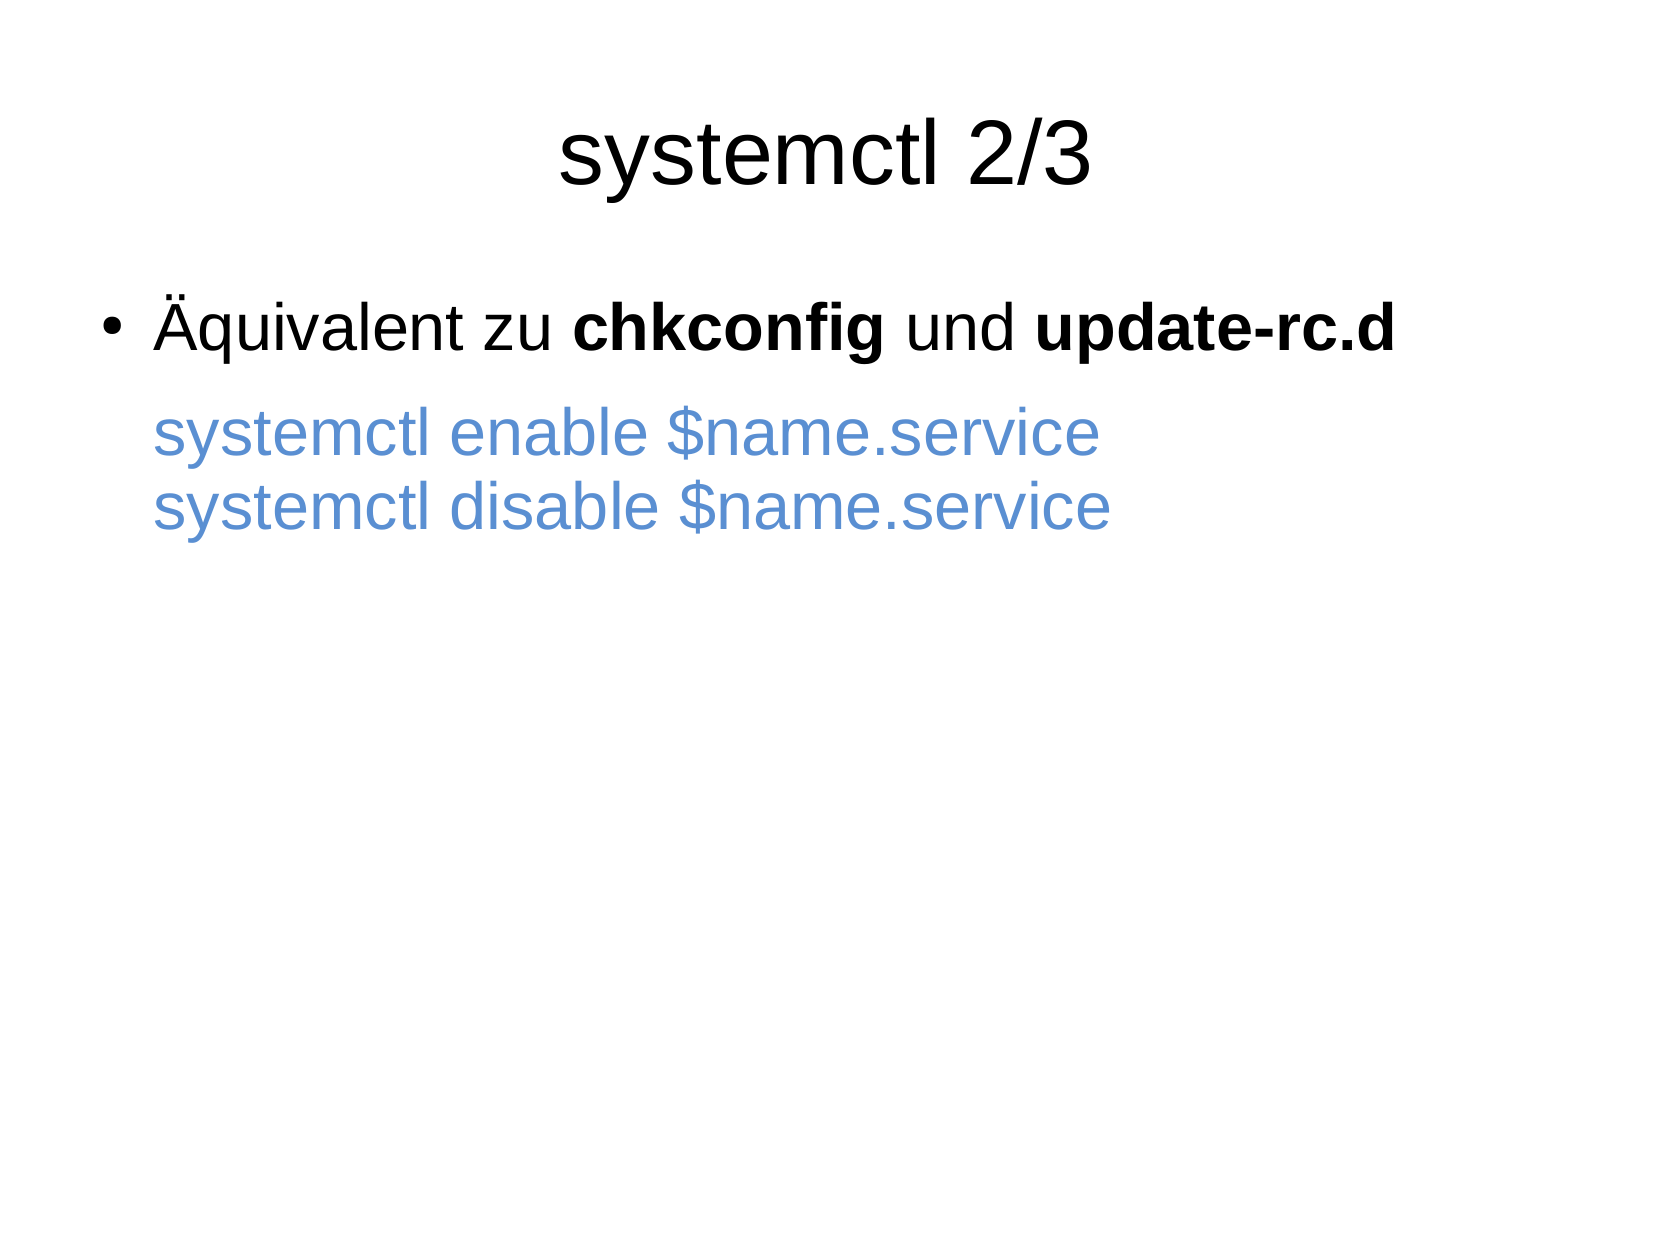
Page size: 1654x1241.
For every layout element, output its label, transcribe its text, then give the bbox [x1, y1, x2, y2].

list Äquivalent zu chkconfig und update-rc.d systemctl enable $name.service systemctl disable $name.service [82, 290, 1571, 1010]
title systemctl 2/3 [82, 49, 1571, 257]
